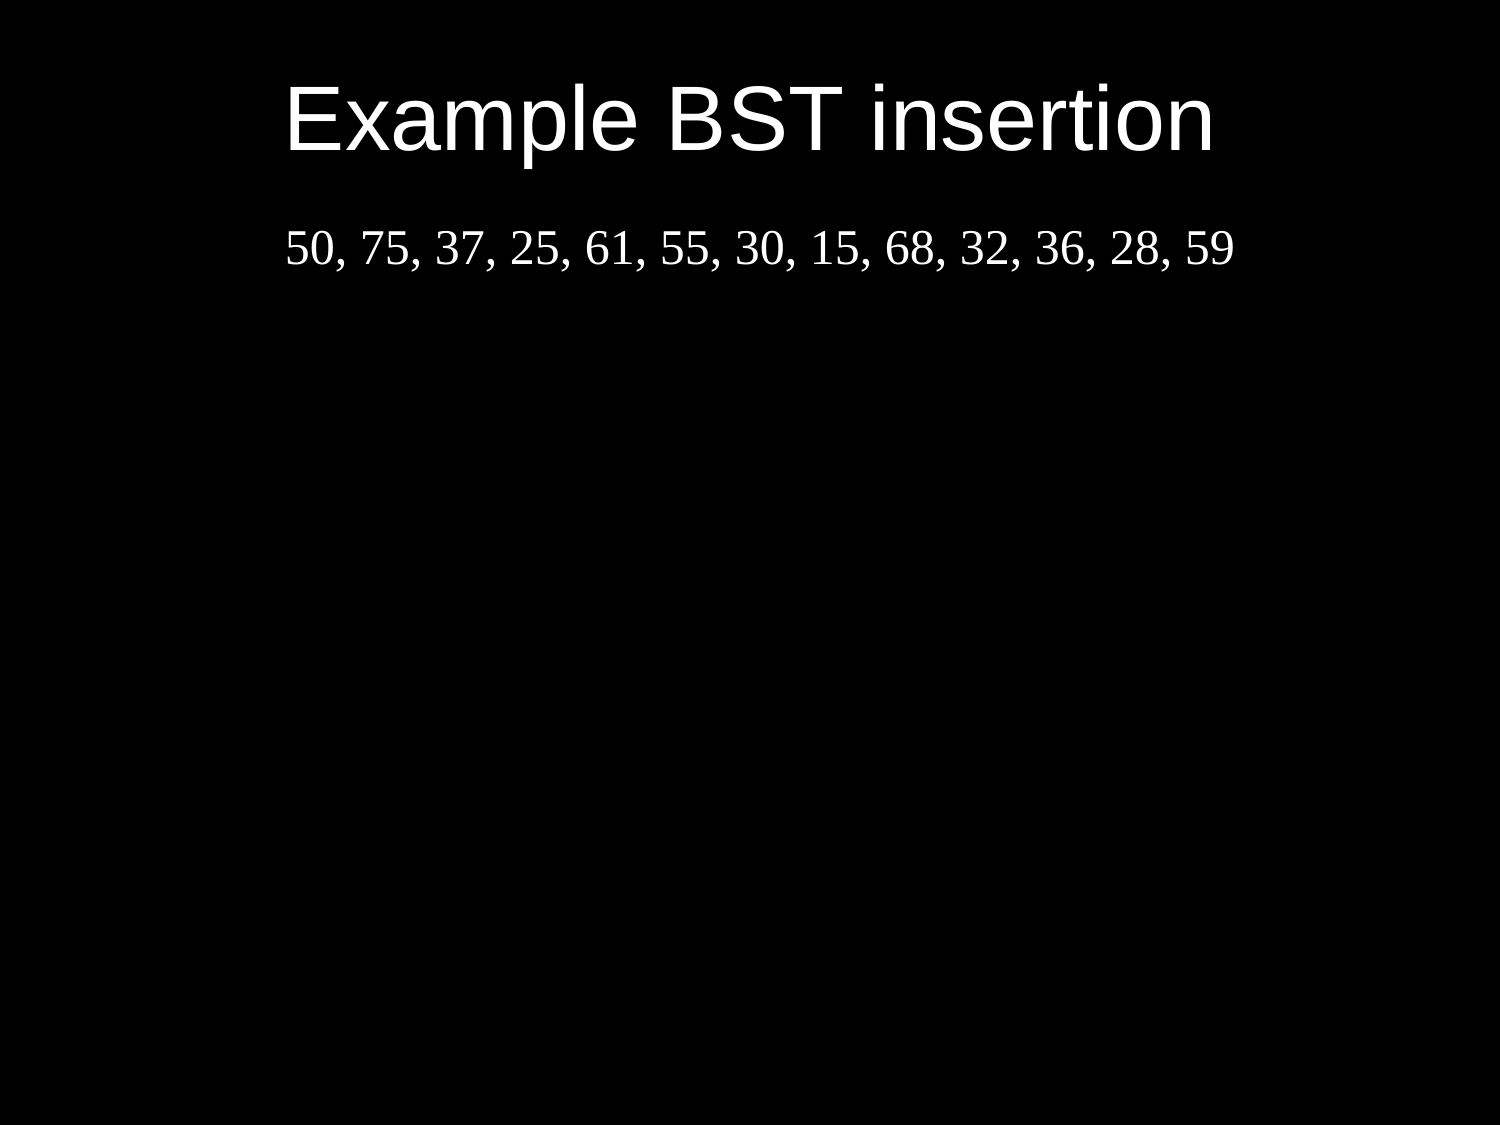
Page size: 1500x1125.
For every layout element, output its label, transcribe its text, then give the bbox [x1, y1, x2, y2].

text_box 50, 75, 37, 25, 61, 55, 30, 15, 68, 32, 36, 28, 59 [270, 212, 1250, 284]
title Example BST insertion [22, 50, 1480, 188]
